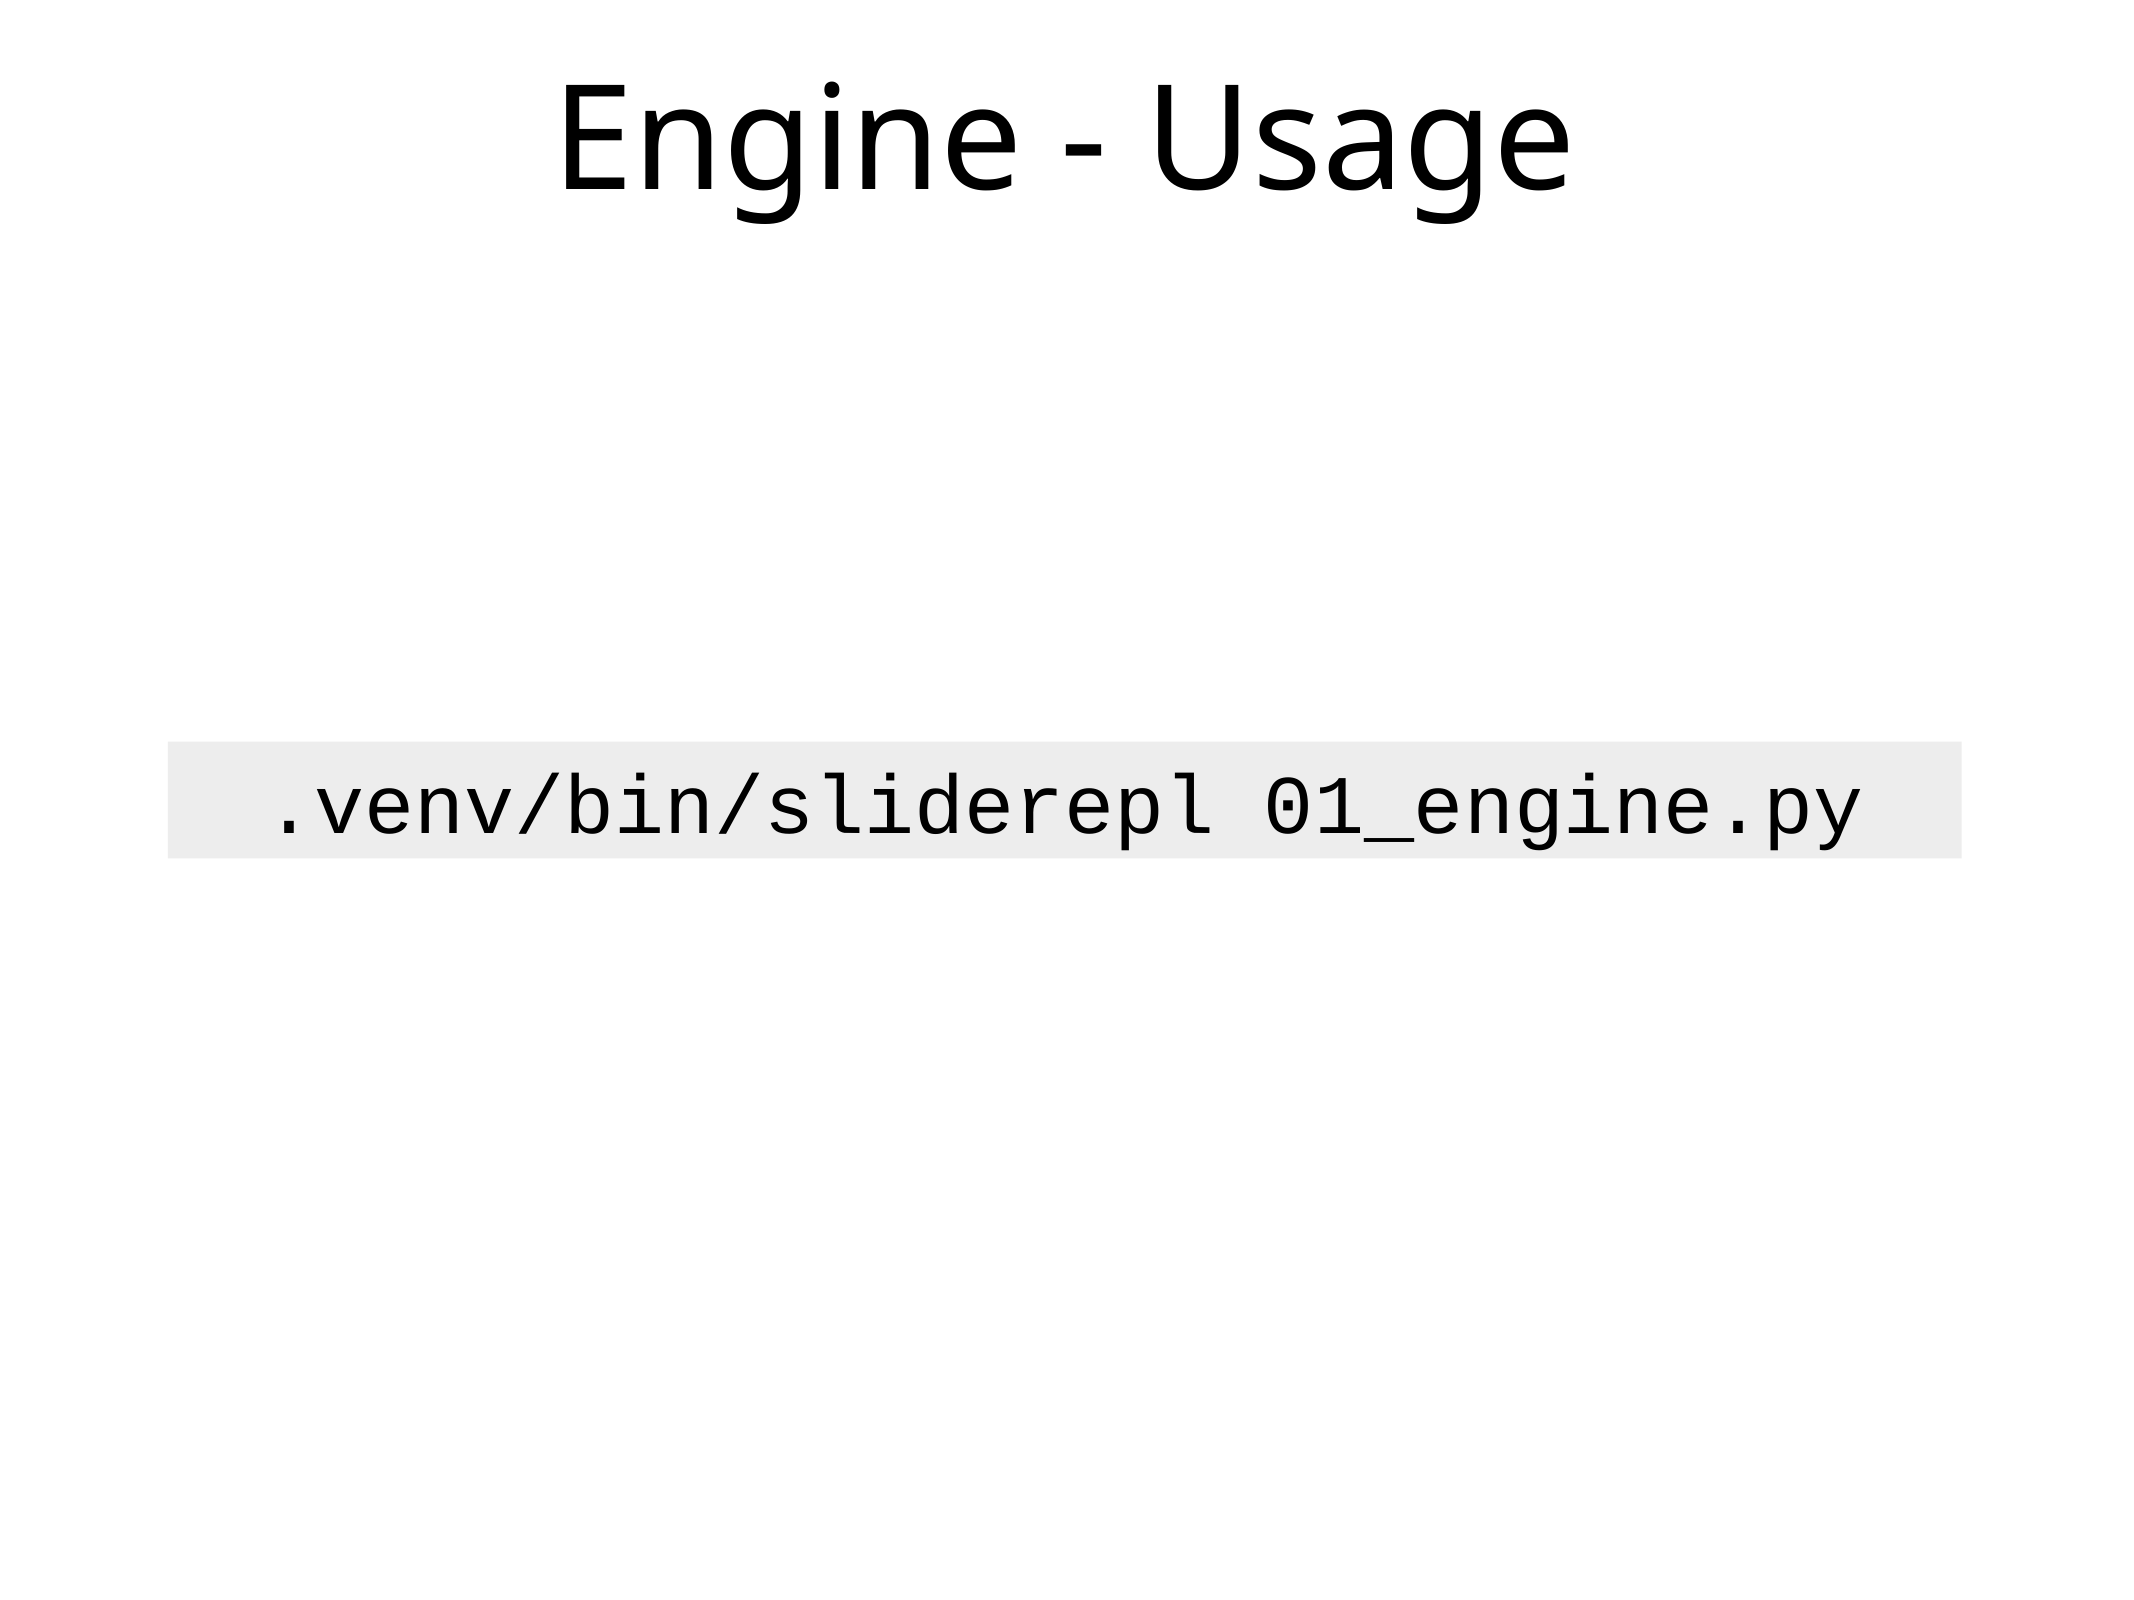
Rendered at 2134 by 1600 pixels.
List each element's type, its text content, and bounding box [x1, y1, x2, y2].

title Engine - Usage [60, 41, 2069, 244]
text_box .venv/bin/sliderepl 01_engine.py [167, 741, 1962, 859]
